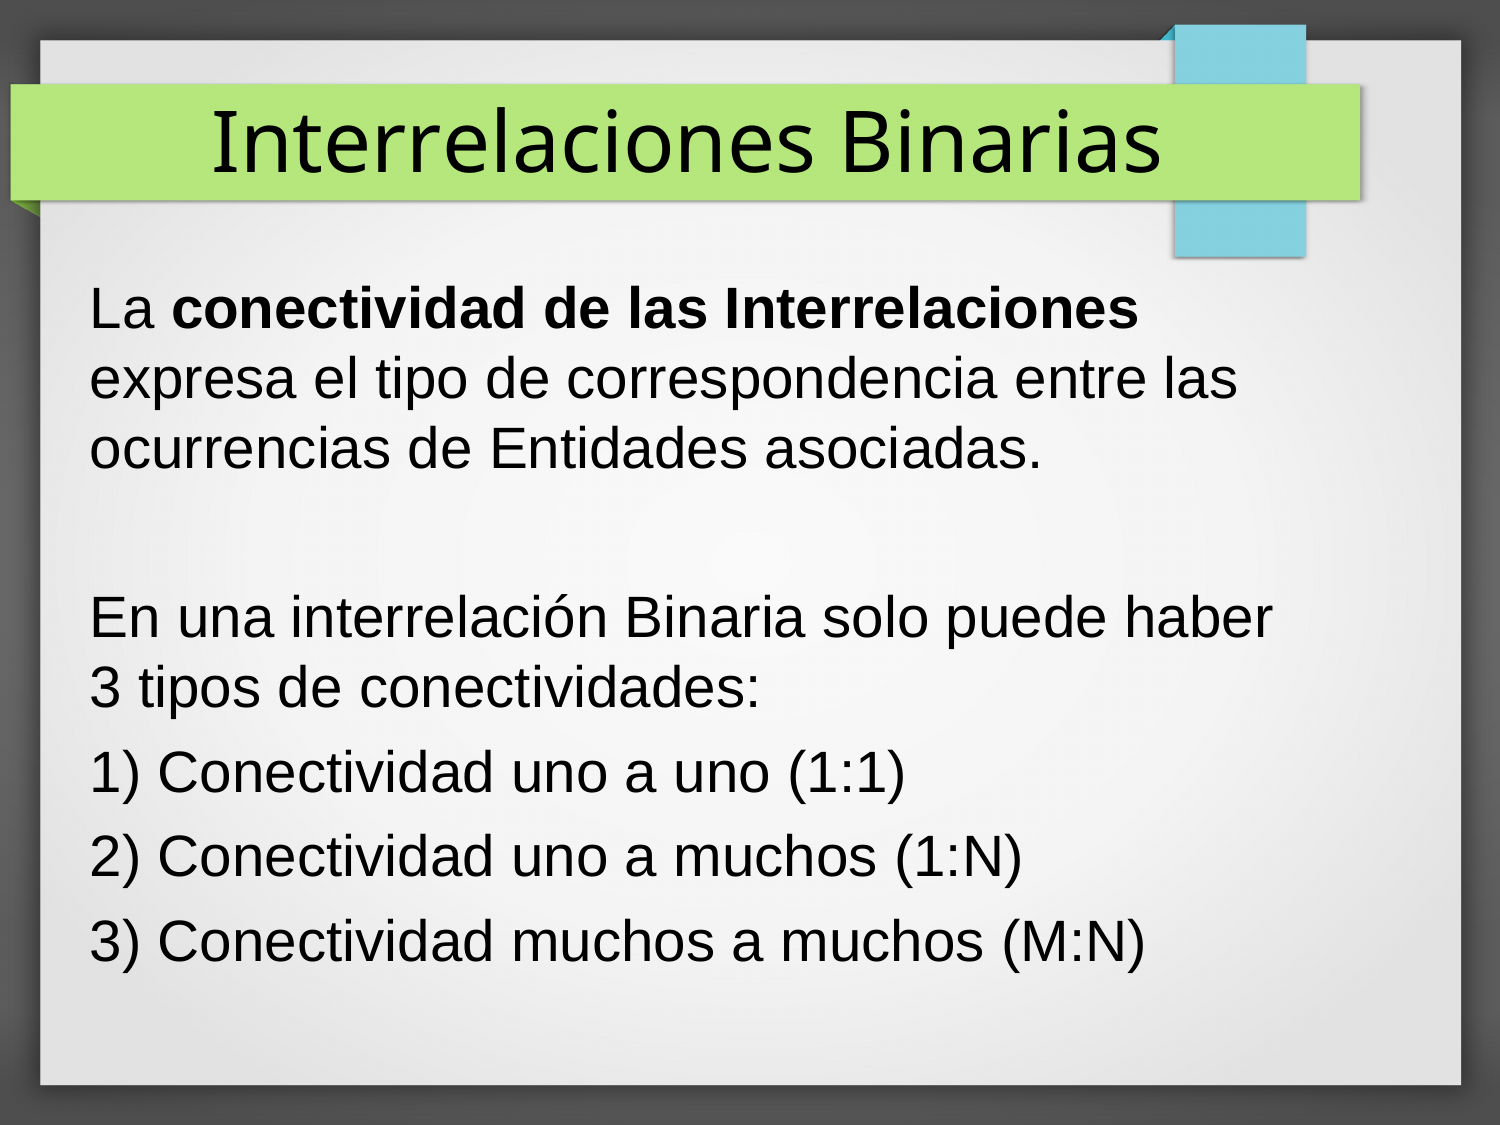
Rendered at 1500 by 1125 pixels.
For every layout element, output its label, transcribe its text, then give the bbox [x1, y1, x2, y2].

text_box La conectividad de las Interrelaciones expresa el tipo de correspondencia entre las ocurrencias de Entidades asociadas. En una interrelación Binaria solo puede haber 3 tipos de conectividades: Conectividad uno a uno (1:1) Conectividad uno a muchos (1:N) Conectividad muchos a muchos (M:N) [74, 262, 1300, 1005]
picture [0, 0, 1500, 1125]
text_box Interrelaciones Binarias [74, 28, 1300, 249]
